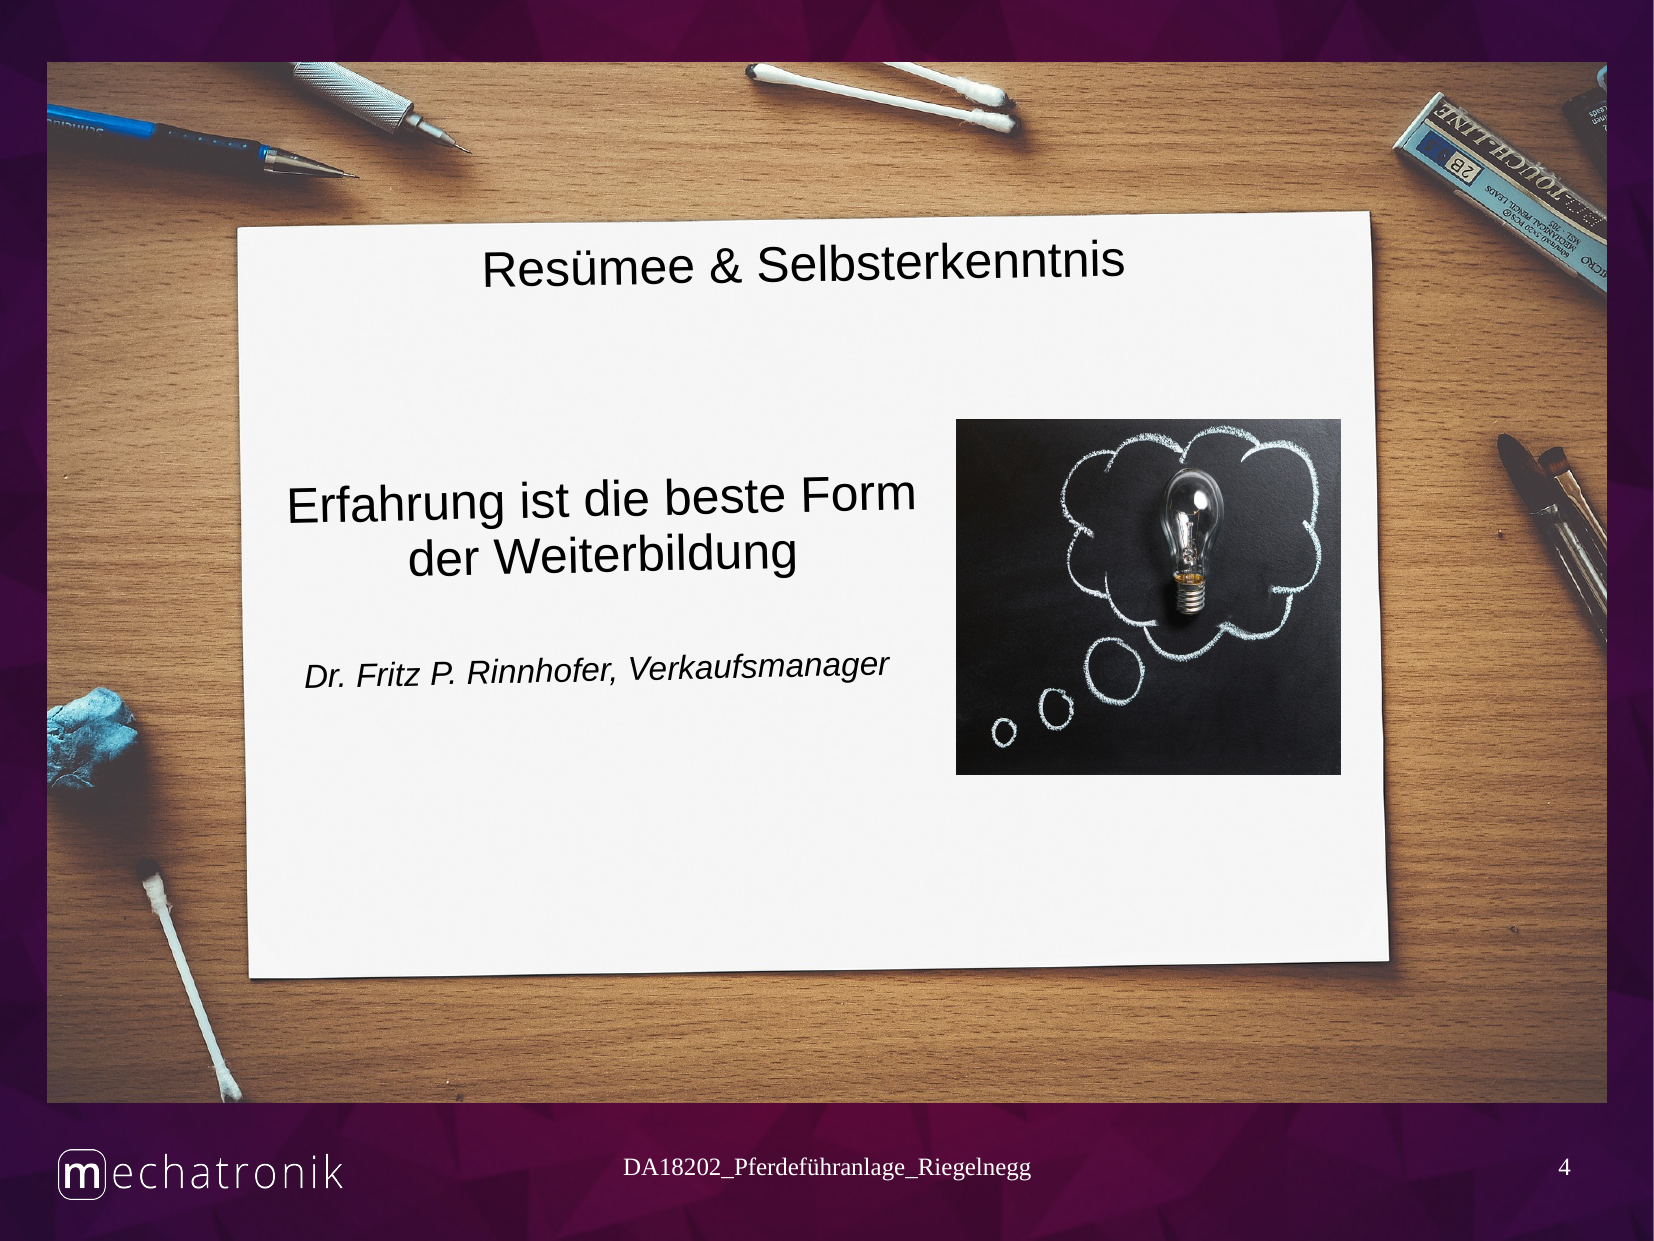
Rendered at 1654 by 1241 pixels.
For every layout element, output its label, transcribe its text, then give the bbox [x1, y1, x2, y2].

text_box Dr. Fritz P. Rinnhofer, Verkaufsmanager [235, 651, 958, 722]
text_box Resümee & Selbsterkenntnis [235, 219, 1372, 333]
picture [0, 0, 1654, 1241]
text_box Erfahrung ist die beste Form der Weiterbildung [246, 455, 961, 710]
